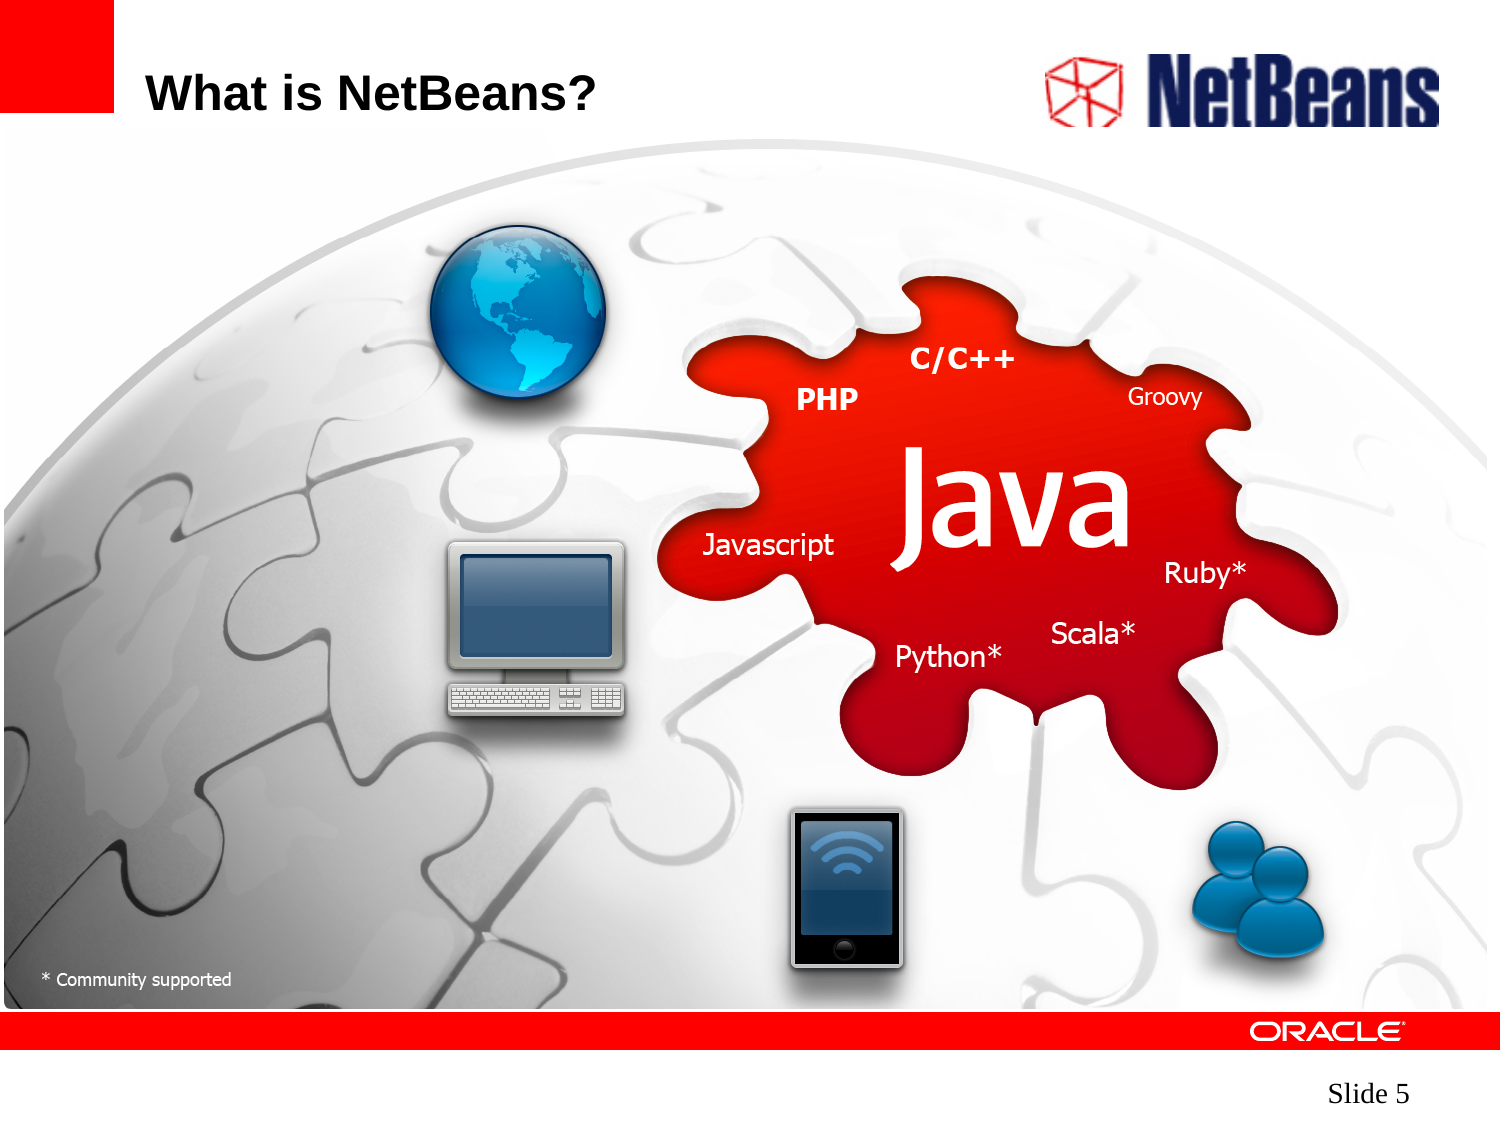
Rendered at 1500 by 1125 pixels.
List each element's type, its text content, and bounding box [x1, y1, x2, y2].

picture [0, 0, 114, 113]
picture [0, 1012, 1500, 1050]
title What is NetBeans? [130, 30, 983, 127]
picture [4, 54, 1487, 1009]
